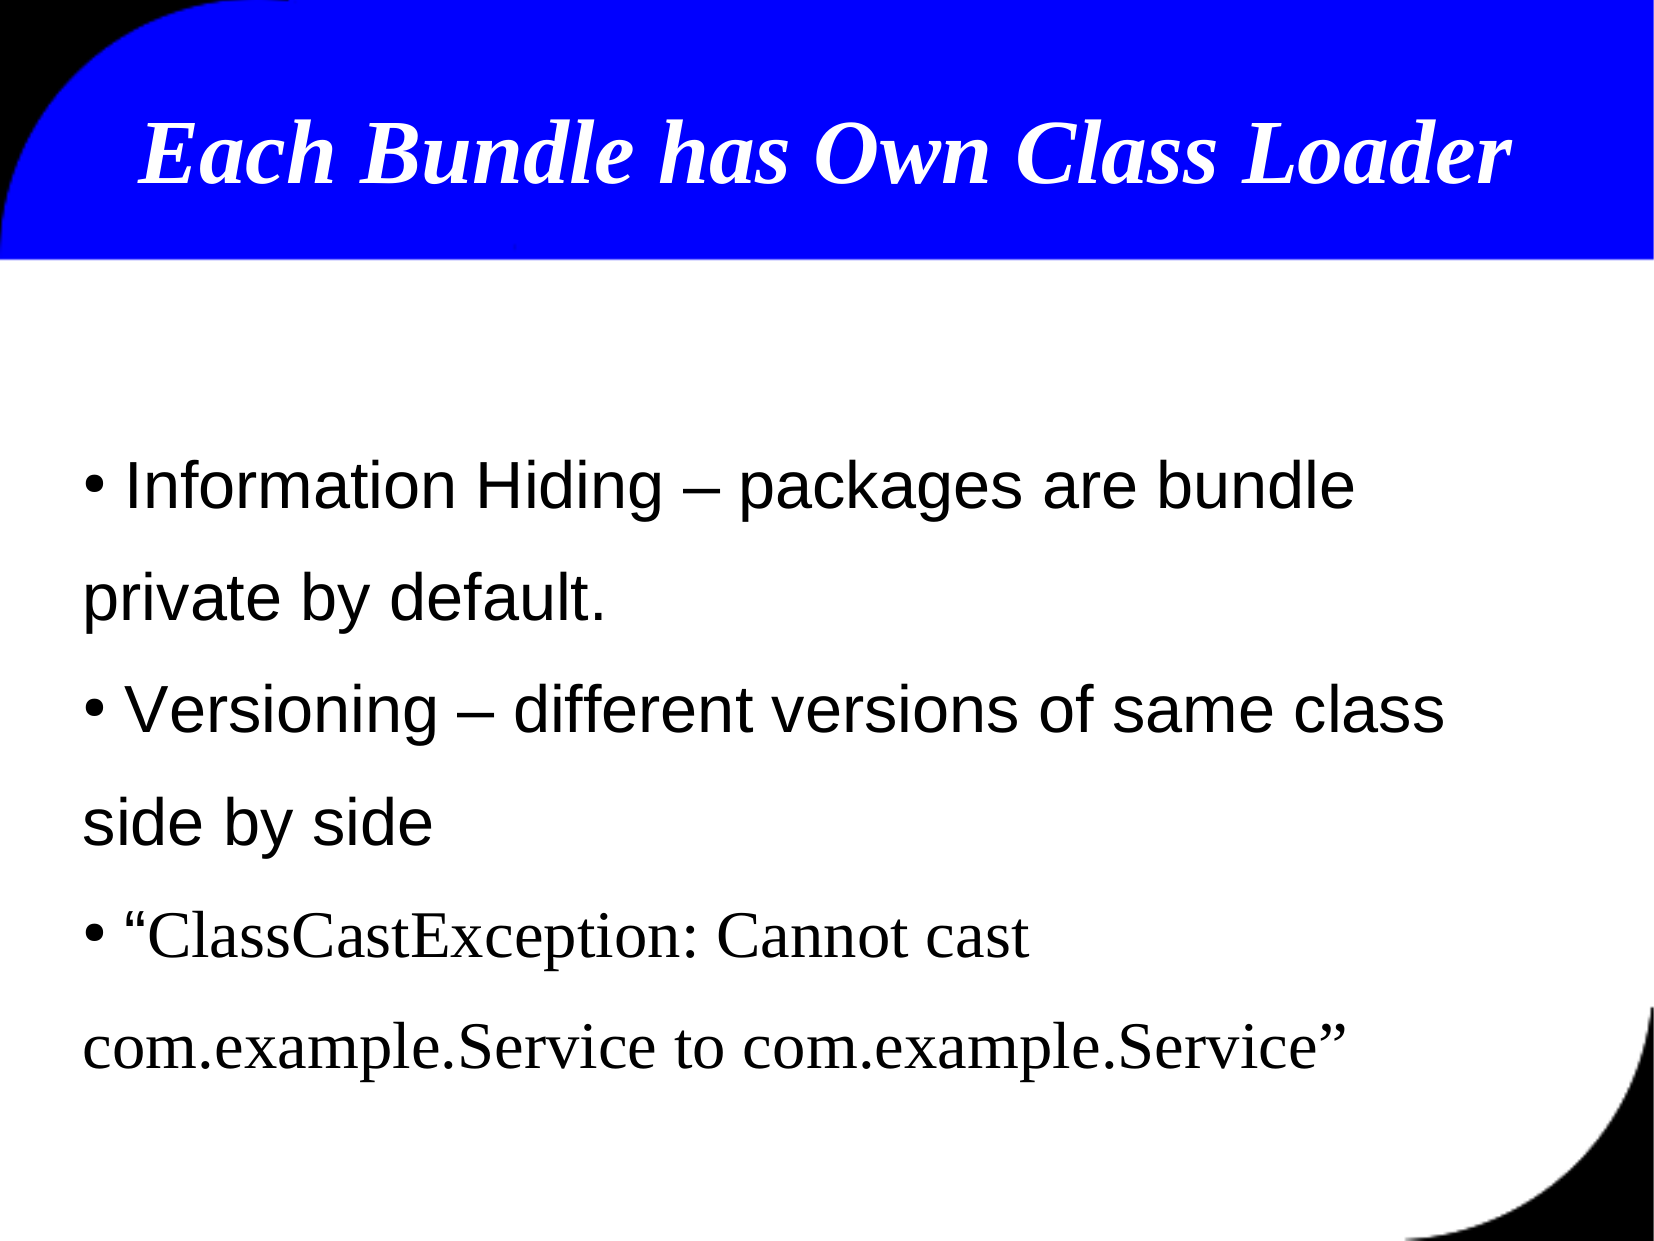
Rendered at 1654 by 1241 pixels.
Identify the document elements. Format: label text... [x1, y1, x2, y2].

title Each Bundle has Own Class Loader [82, 49, 1571, 257]
subtitle Information Hiding – packages are bundle private by default. Versioning – different versions of same class side by side “ClassCastException: Cannot cast com.example.Service to com.example.Service” [82, 337, 1571, 1157]
picture [0, 0, 1654, 1241]
